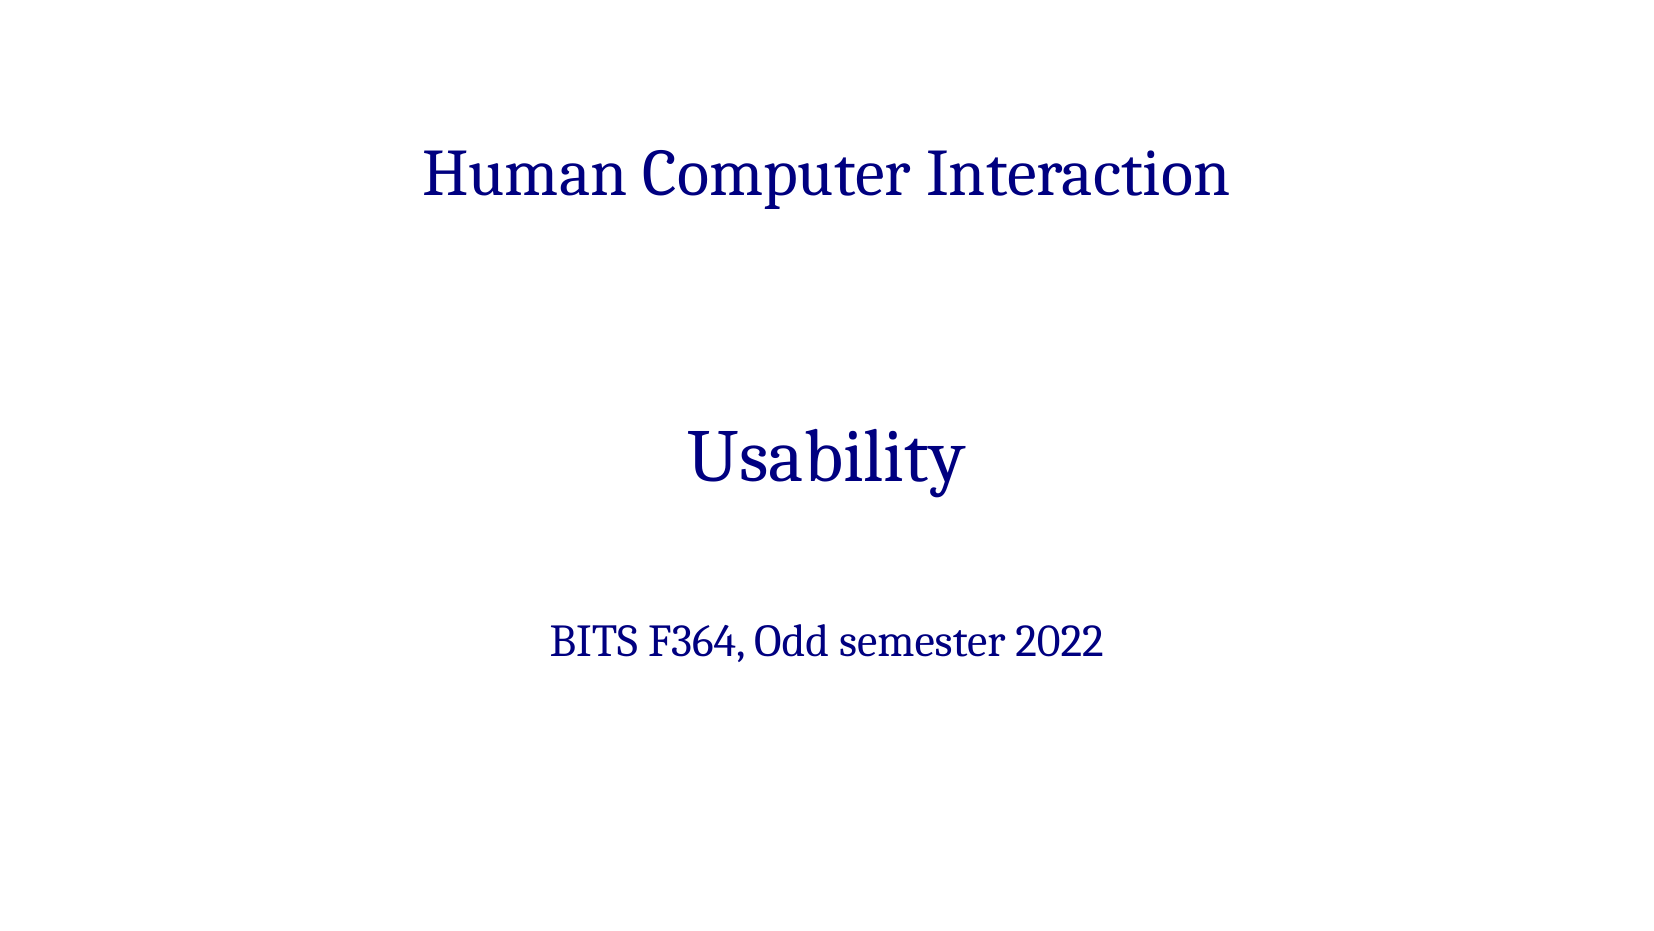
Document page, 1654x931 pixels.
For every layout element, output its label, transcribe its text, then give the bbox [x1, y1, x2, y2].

subtitle Human Computer Interaction Usability BITS F364, Odd semester 2022 [82, 37, 1571, 757]
